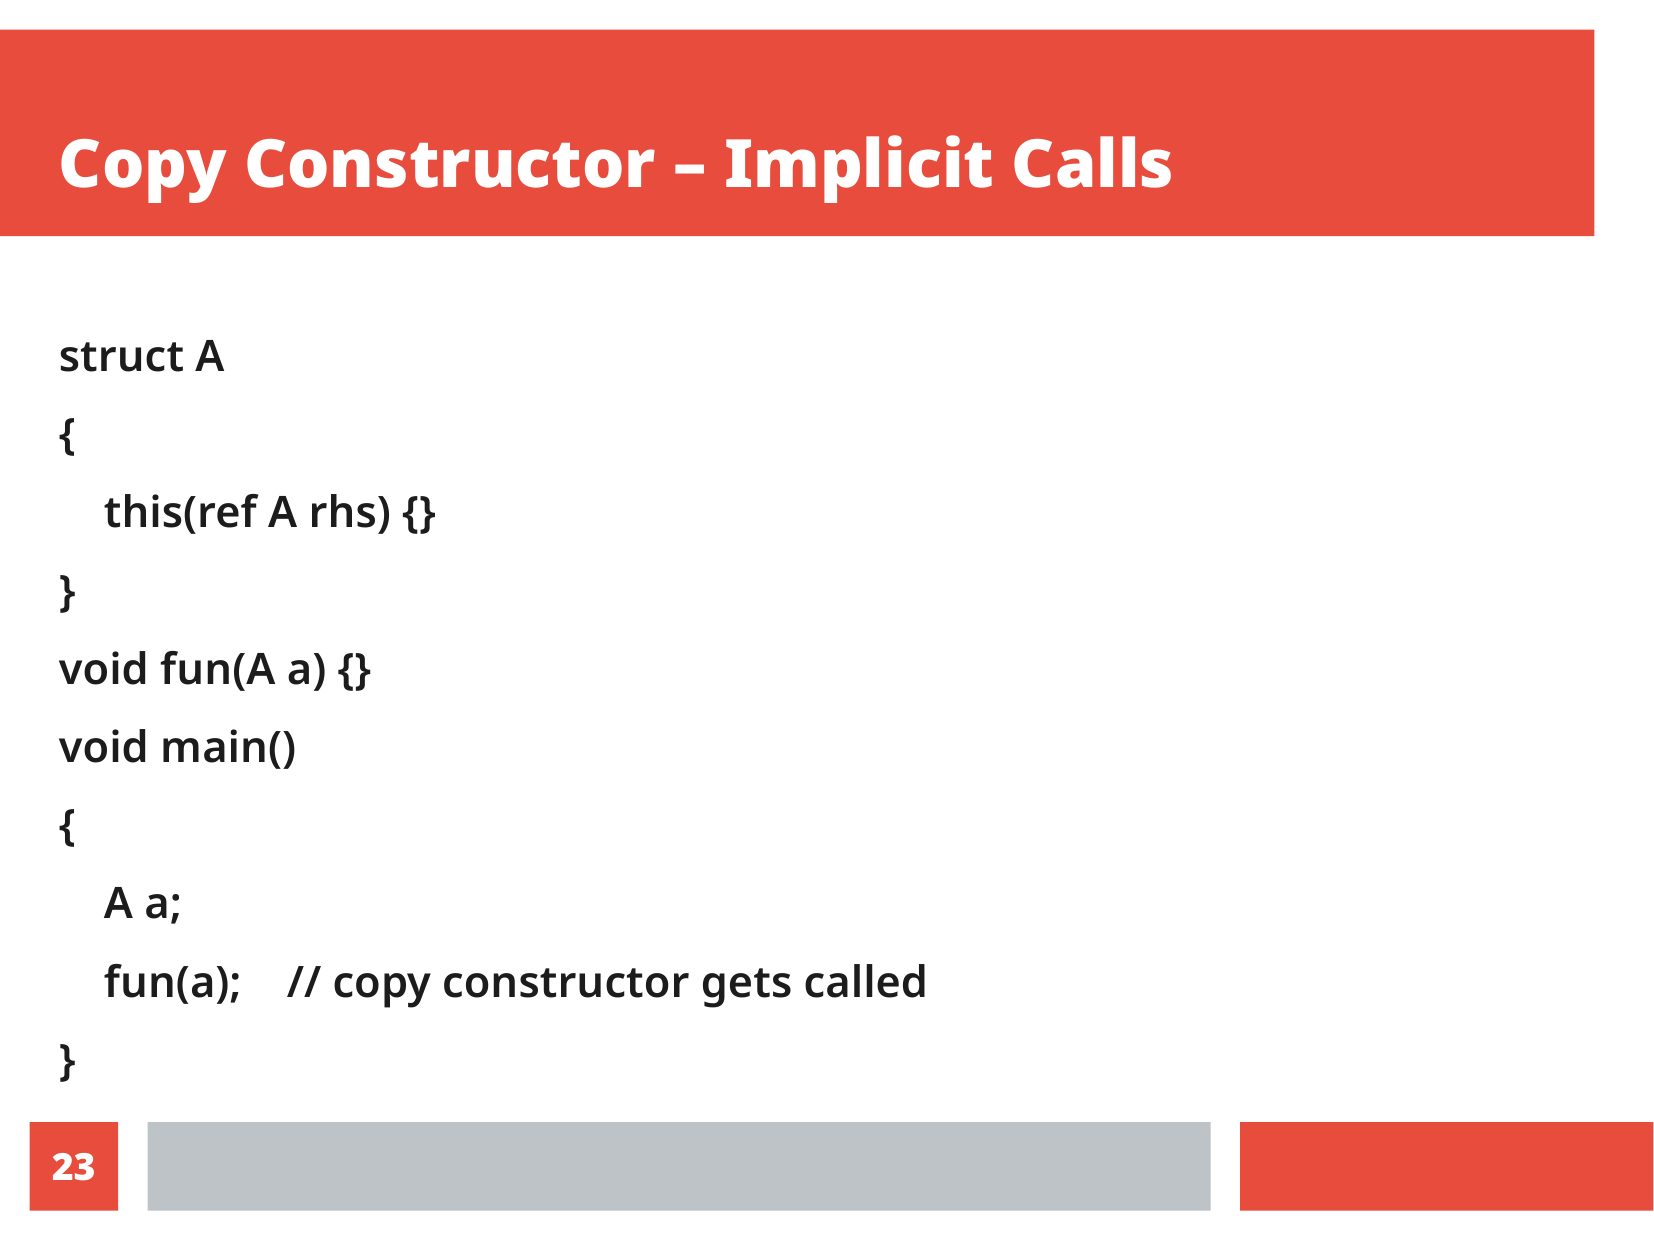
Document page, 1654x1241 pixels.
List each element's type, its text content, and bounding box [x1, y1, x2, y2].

title Copy Constructor – Implicit Calls [59, 59, 1595, 207]
list struct A { this(ref A rhs) {} } void fun(A a) {} void main() { A a; fun(a); // copy constructor gets called } [59, 324, 1565, 1093]
